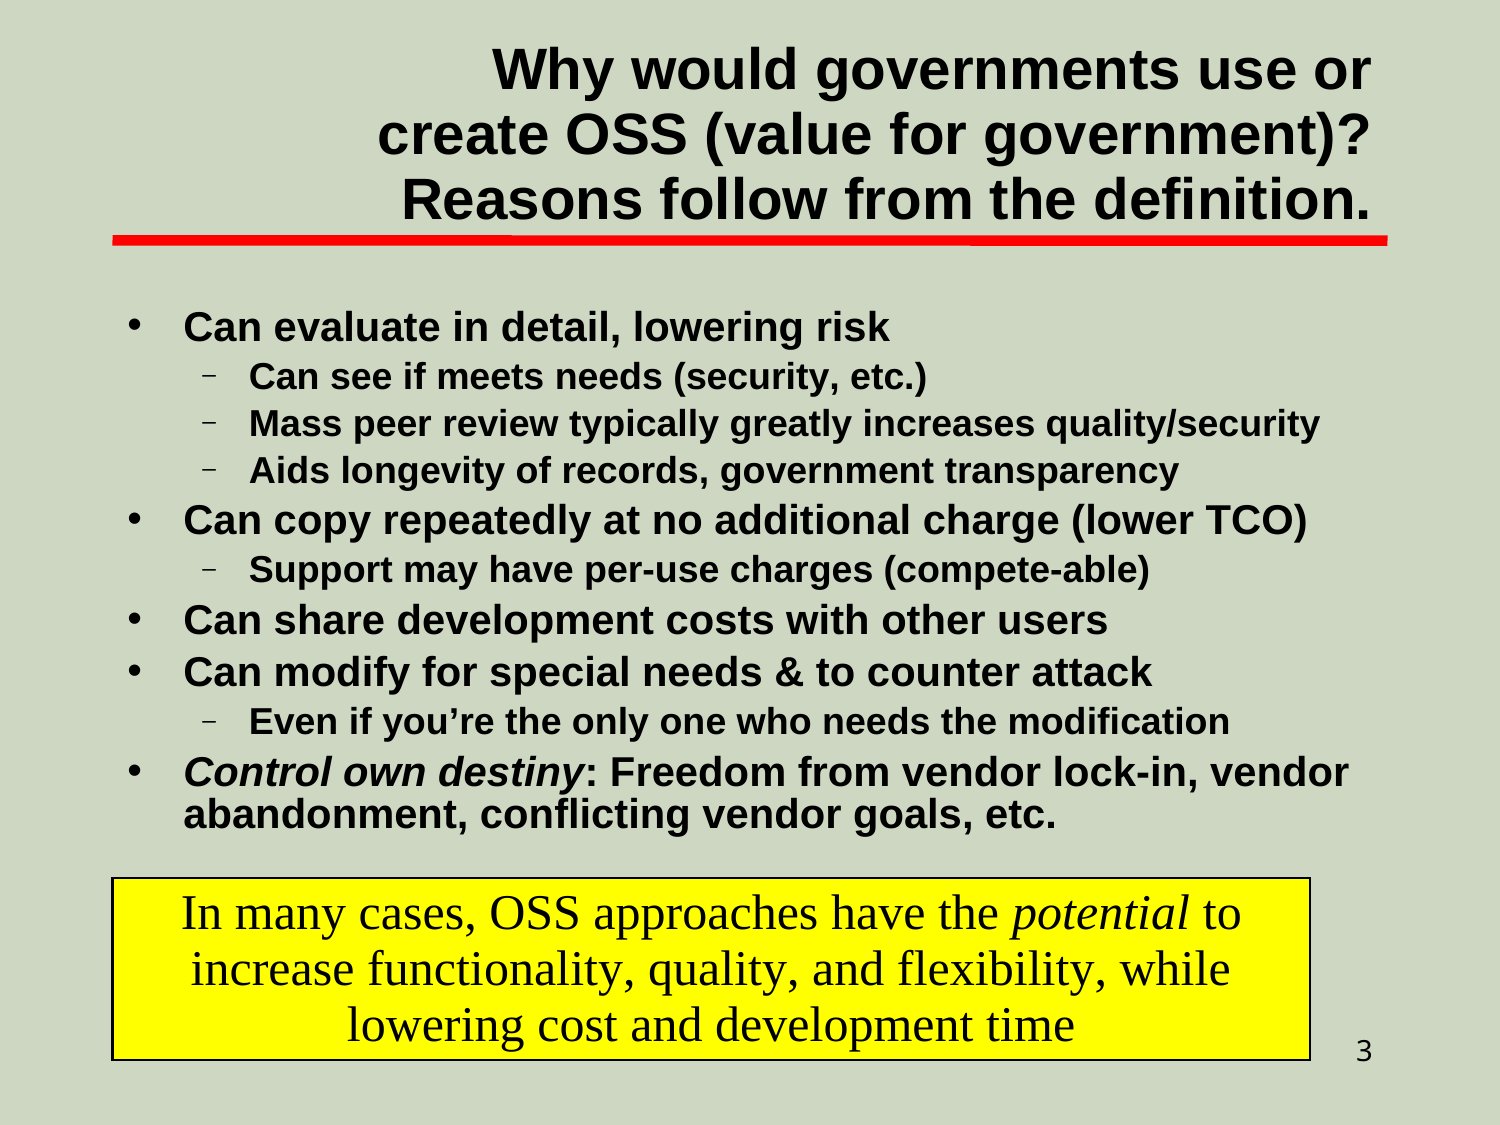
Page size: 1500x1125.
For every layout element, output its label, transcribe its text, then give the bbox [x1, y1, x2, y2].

list Can evaluate in detail, lowering risk Can see if meets needs (security, etc.) Mass peer review typically greatly increases quality/security Aids longevity of records, government transparency Can copy repeatedly at no additional charge (lower TCO) Support may have per-use charges (compete-able) Can share development costs with other users Can modify for special needs & to counter attack Even if you’re the only one who needs the modification Control own destiny: Freedom from vendor lock-in, vendor abandonment, conflicting vendor goals, etc. [112, 299, 1388, 878]
title Why would governments use or create OSS (value for government)? Reasons follow from the definition. [337, 29, 1388, 241]
text_box In many cases, OSS approaches have the potential to increase functionality, quality, and flexibility, while lowering cost and development time [112, 877, 1311, 1061]
